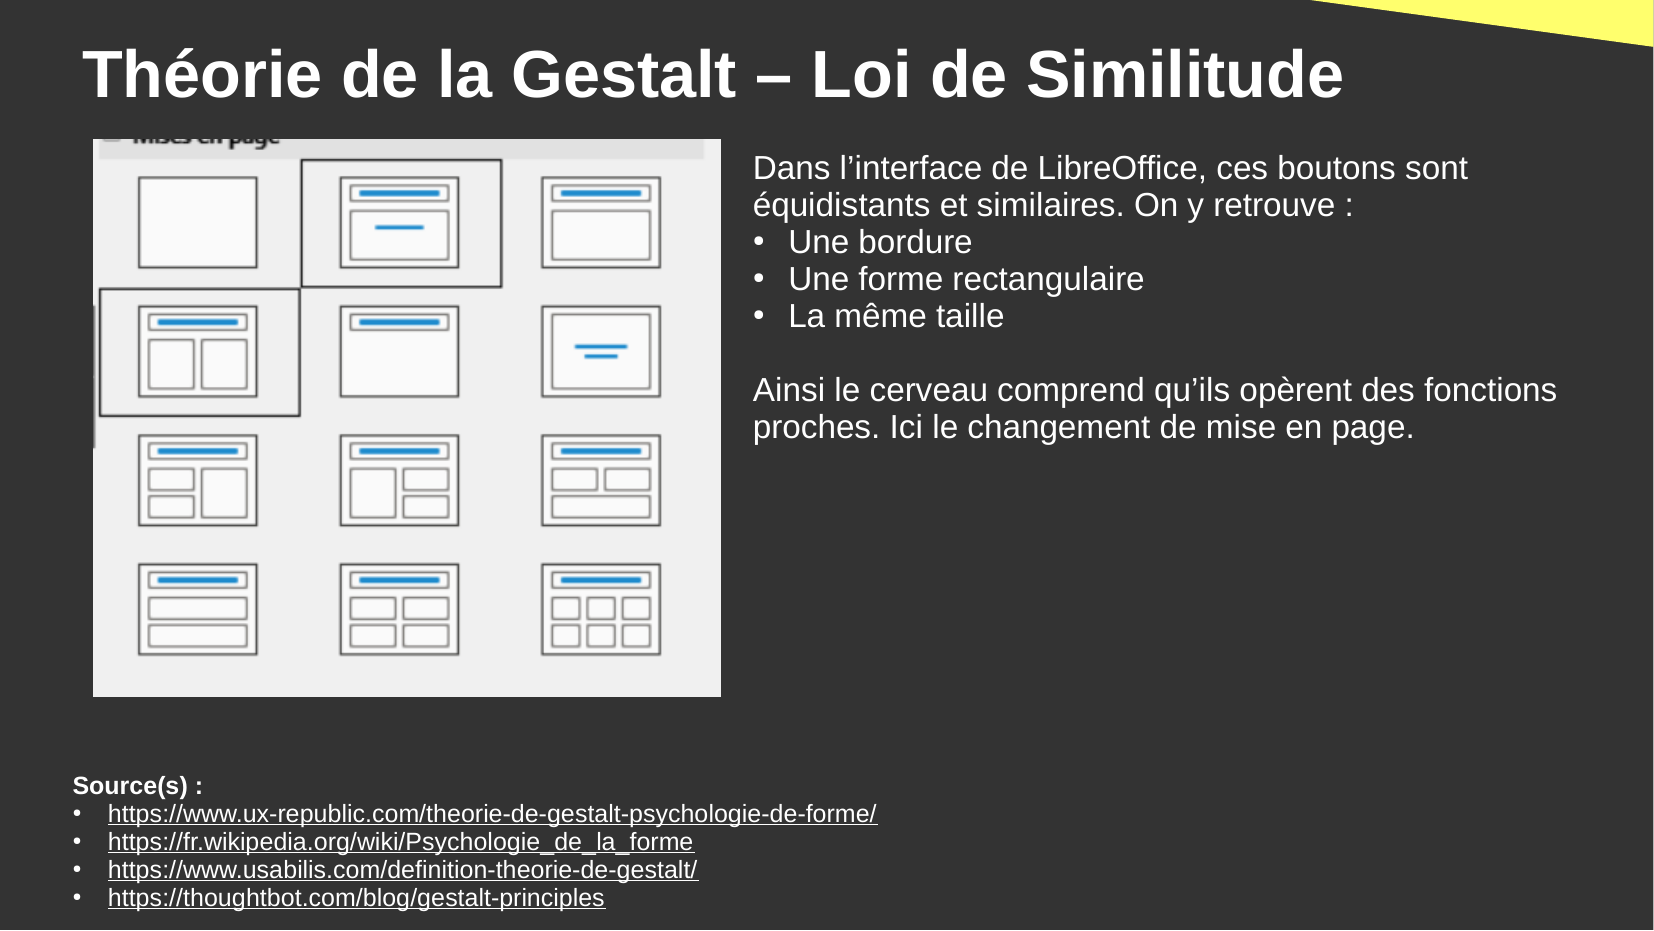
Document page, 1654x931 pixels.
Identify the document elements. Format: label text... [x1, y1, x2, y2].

picture [93, 139, 721, 697]
text_box Dans l’interface de LibreOffice, ces boutons sont équidistants et similaires. On y retrouve : Une bordure Une forme rectangulaire La même taille Ainsi le cerveau comprend qu’ils opèrent des fonctions proches. Ici le changement de mise en page. [738, 141, 1619, 461]
title Théorie de la Gestalt – Loi de Similitude [82, 37, 1571, 114]
text_box [1310, 0, 1654, 47]
text_box Source(s) : https://www.ux-republic.com/theorie-de-gestalt-psychologie-de-forme/ https://fr.wikipedia.org/wiki/Psychologie_de_la_forme https://www.usabilis.com/definition-theorie-de-gestalt/ https://thoughtbot.com/blog/gestalt-principles [57, 764, 1543, 919]
